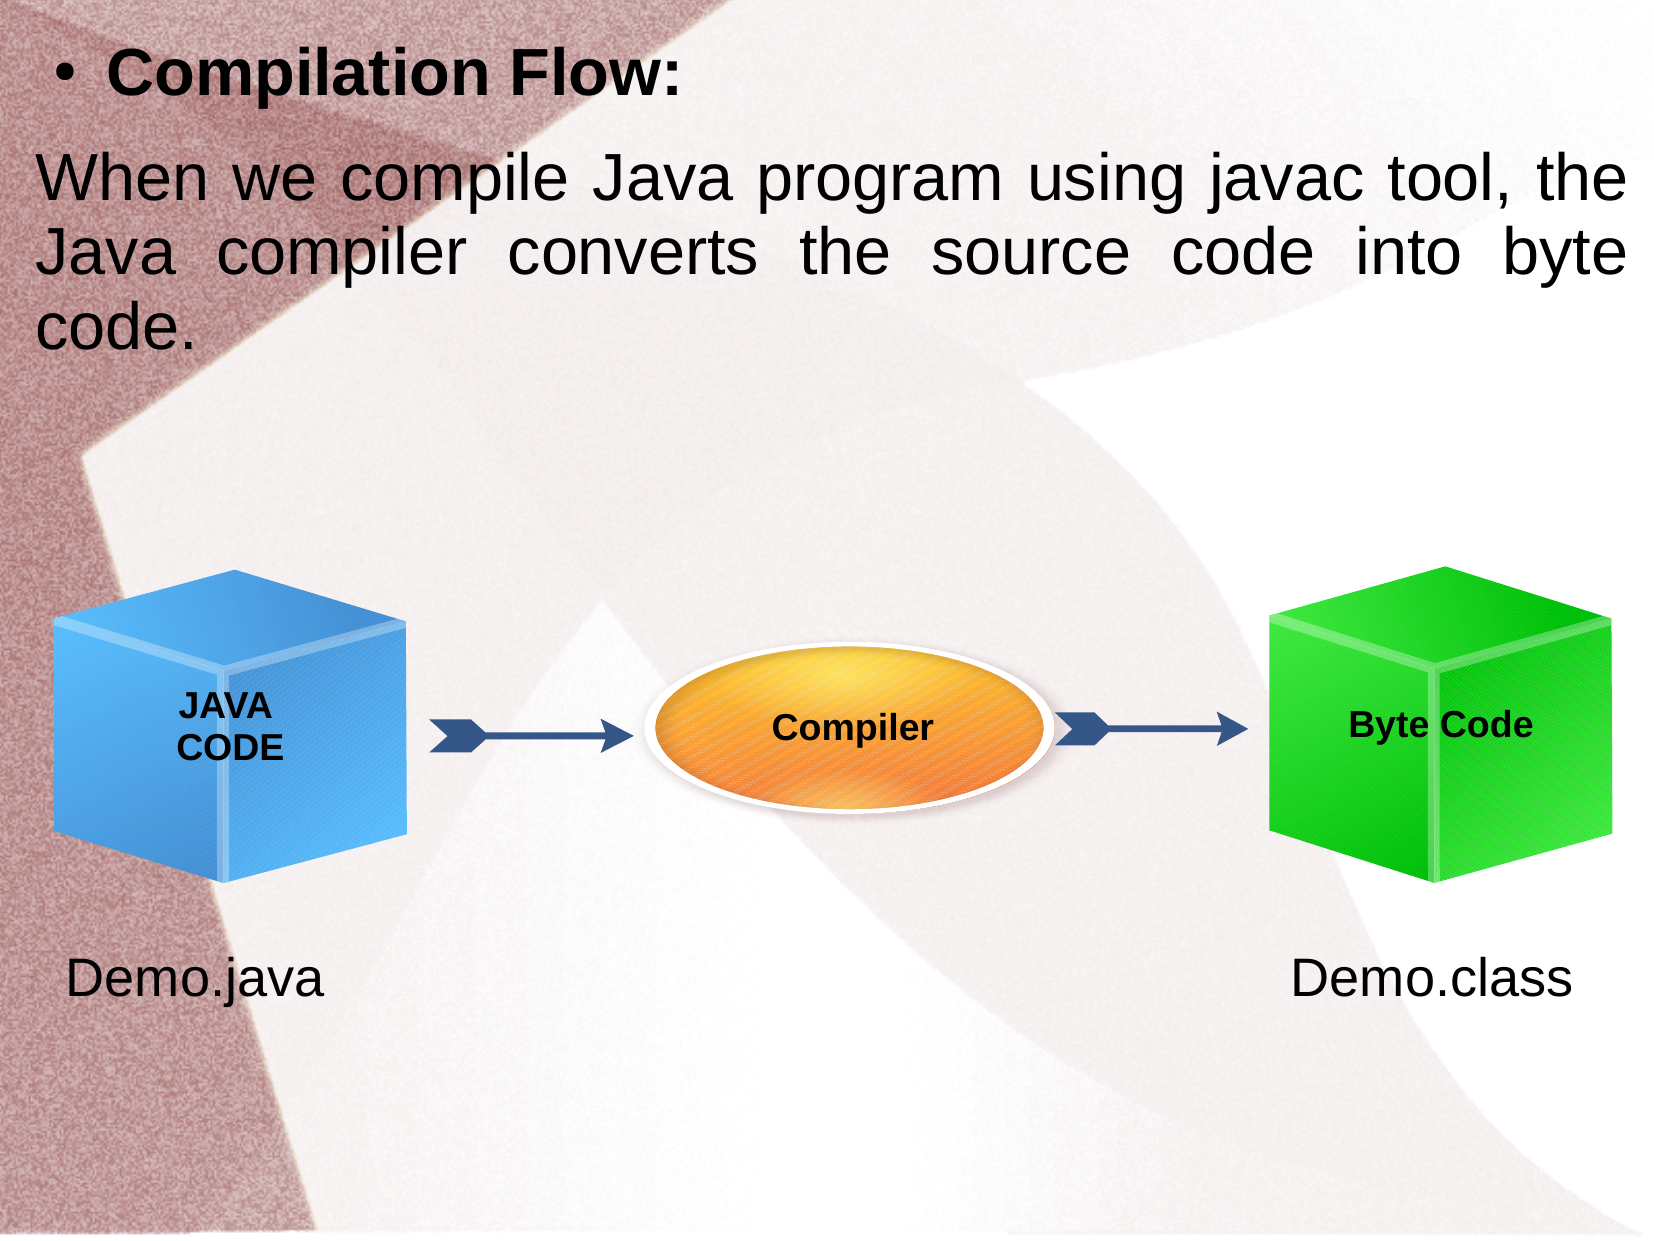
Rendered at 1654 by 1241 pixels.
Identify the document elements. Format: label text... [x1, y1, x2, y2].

list Compilation Flow: When we compile Java program using javac tool, the Java compiler converts the source code into byte code. Demo.java Demo.class [35, 35, 1630, 715]
list Compilation Flow: When we compile Java program using javac tool, the Java compiler converts the source code into byte code. Demo.java Demo.class [35, 749, 1630, 1205]
picture [0, 0, 1654, 1241]
